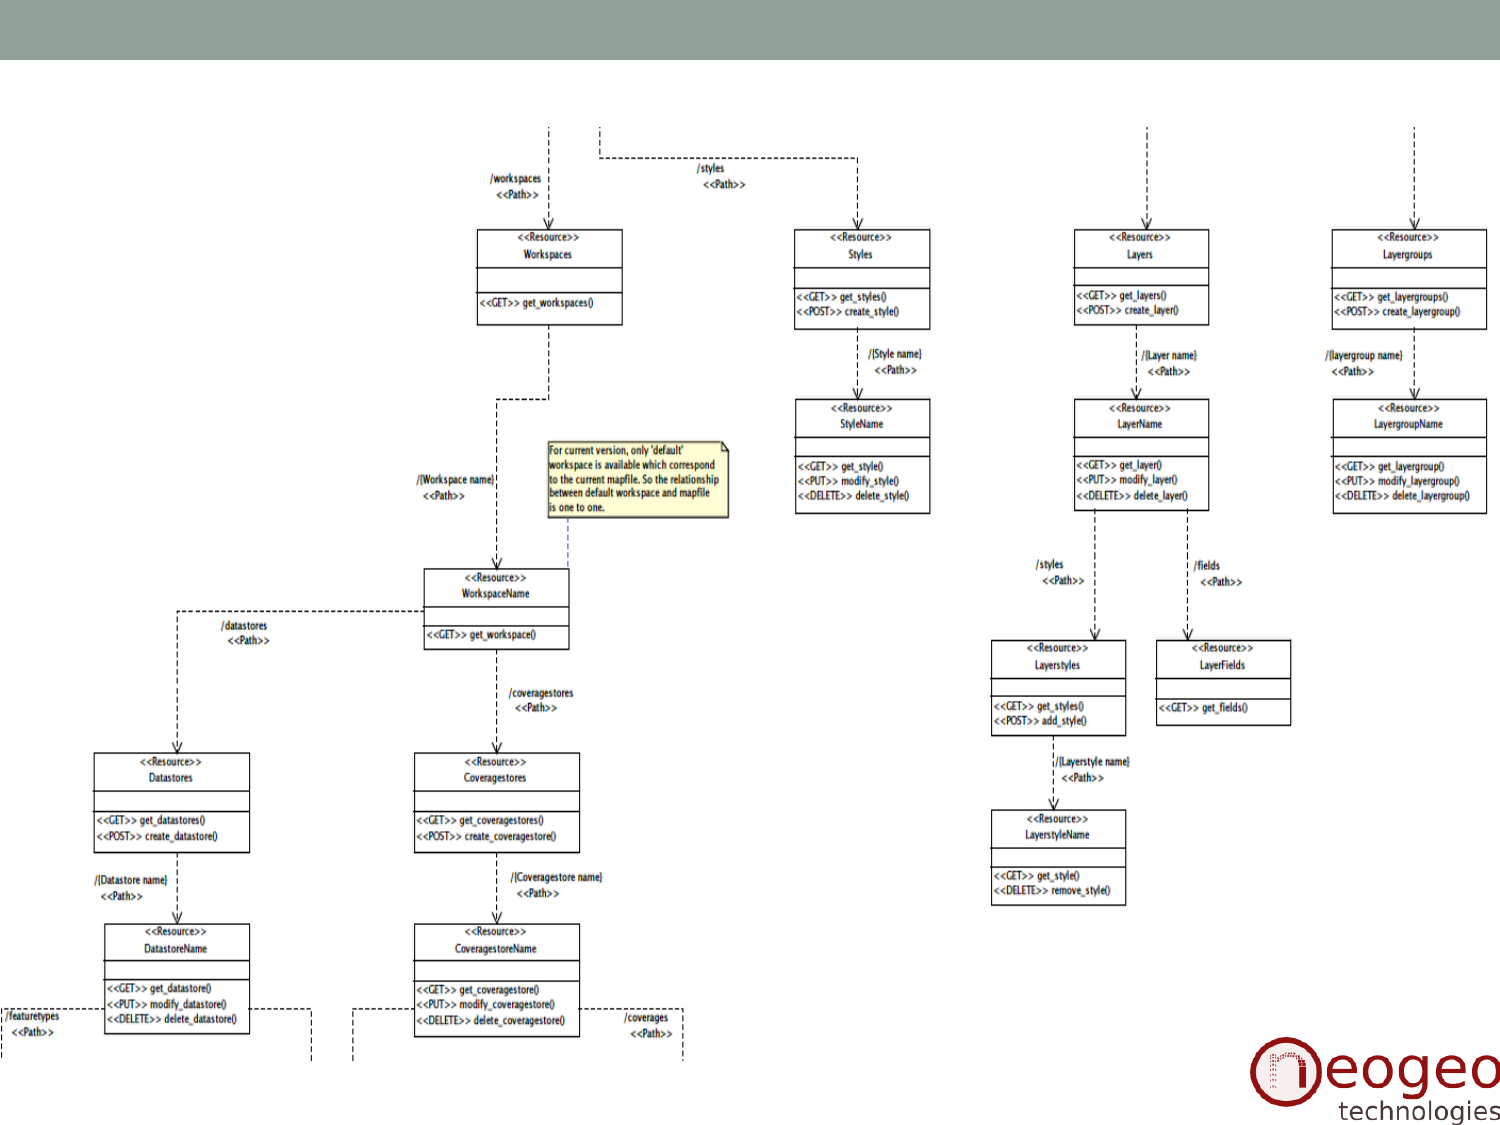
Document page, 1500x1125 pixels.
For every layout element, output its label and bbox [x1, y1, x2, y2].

picture [0, 127, 1500, 1125]
